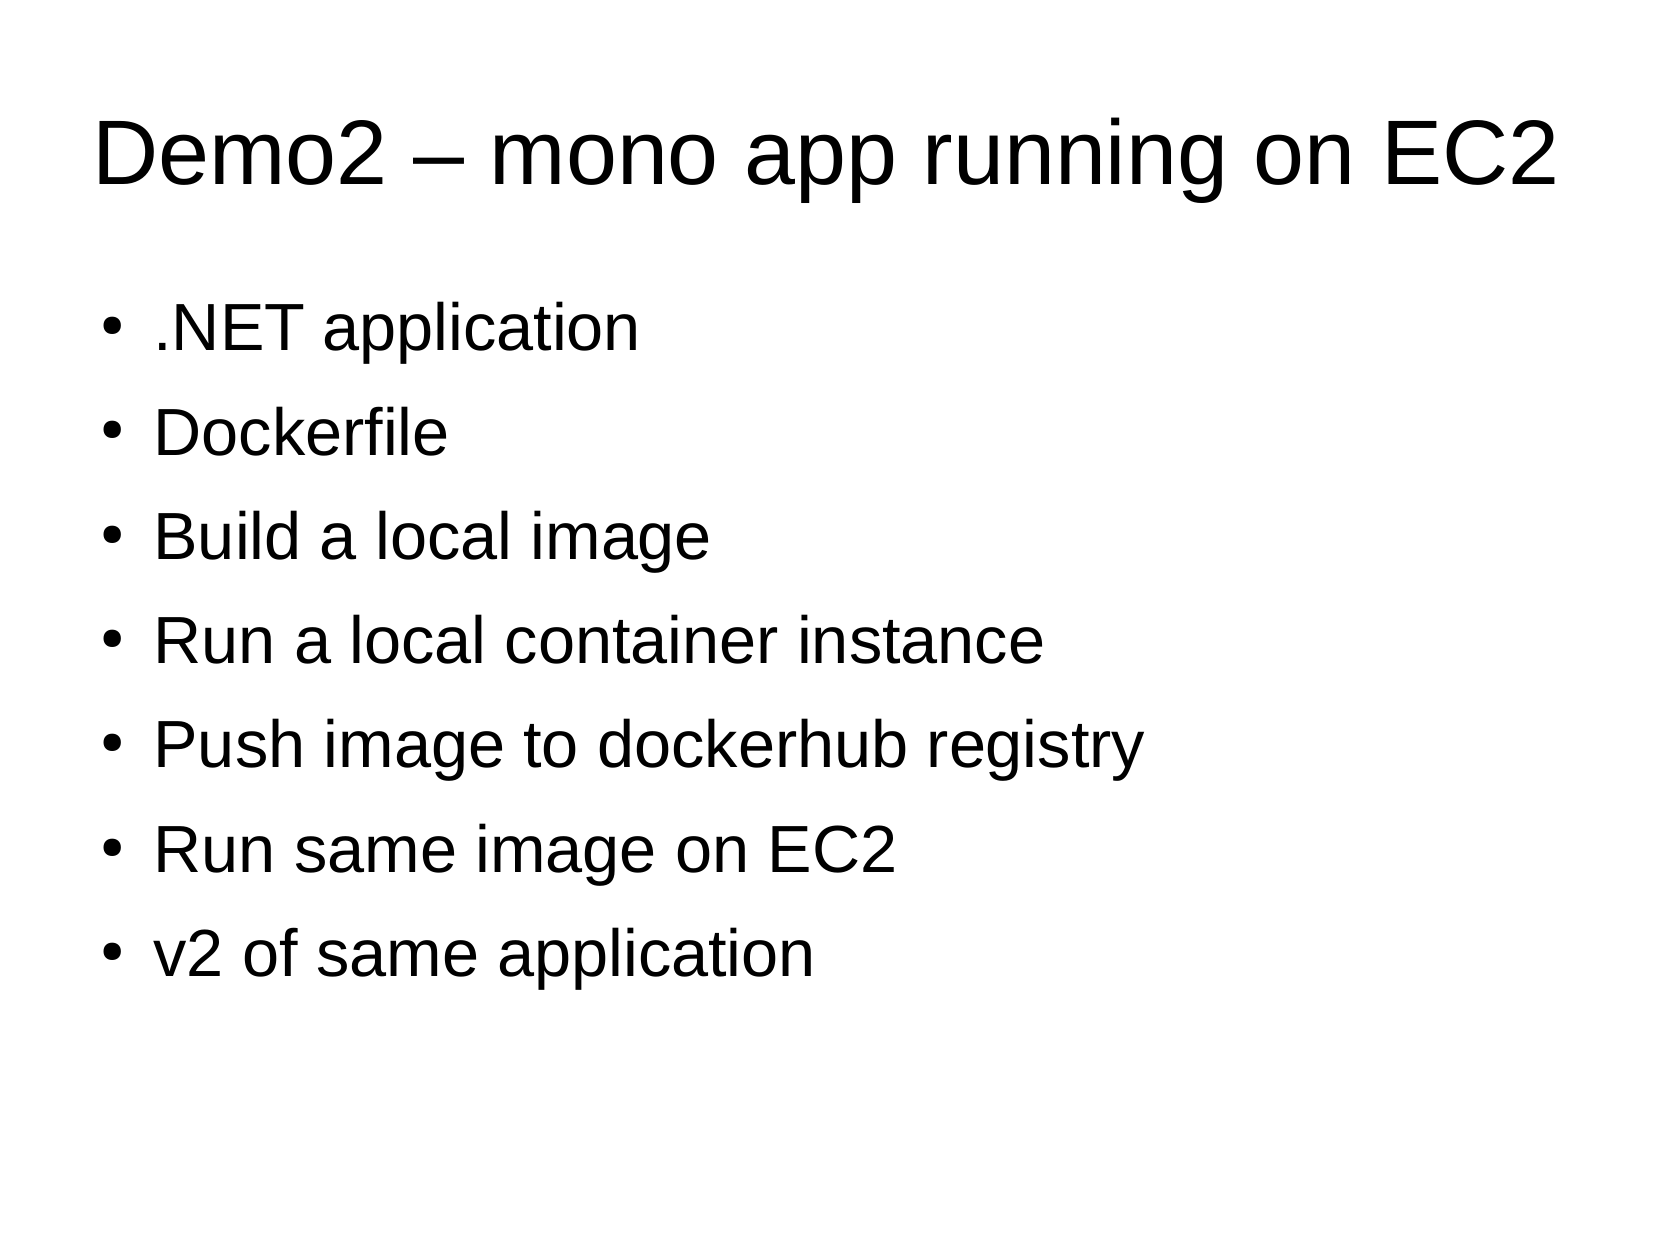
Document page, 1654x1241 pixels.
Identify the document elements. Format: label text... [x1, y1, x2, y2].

title Demo2 – mono app running on EC2 [82, 49, 1571, 257]
list .NET application Dockerfile Build a local image Run a local container instance Push image to dockerhub registry Run same image on EC2 v2 of same application [82, 290, 1571, 1010]
